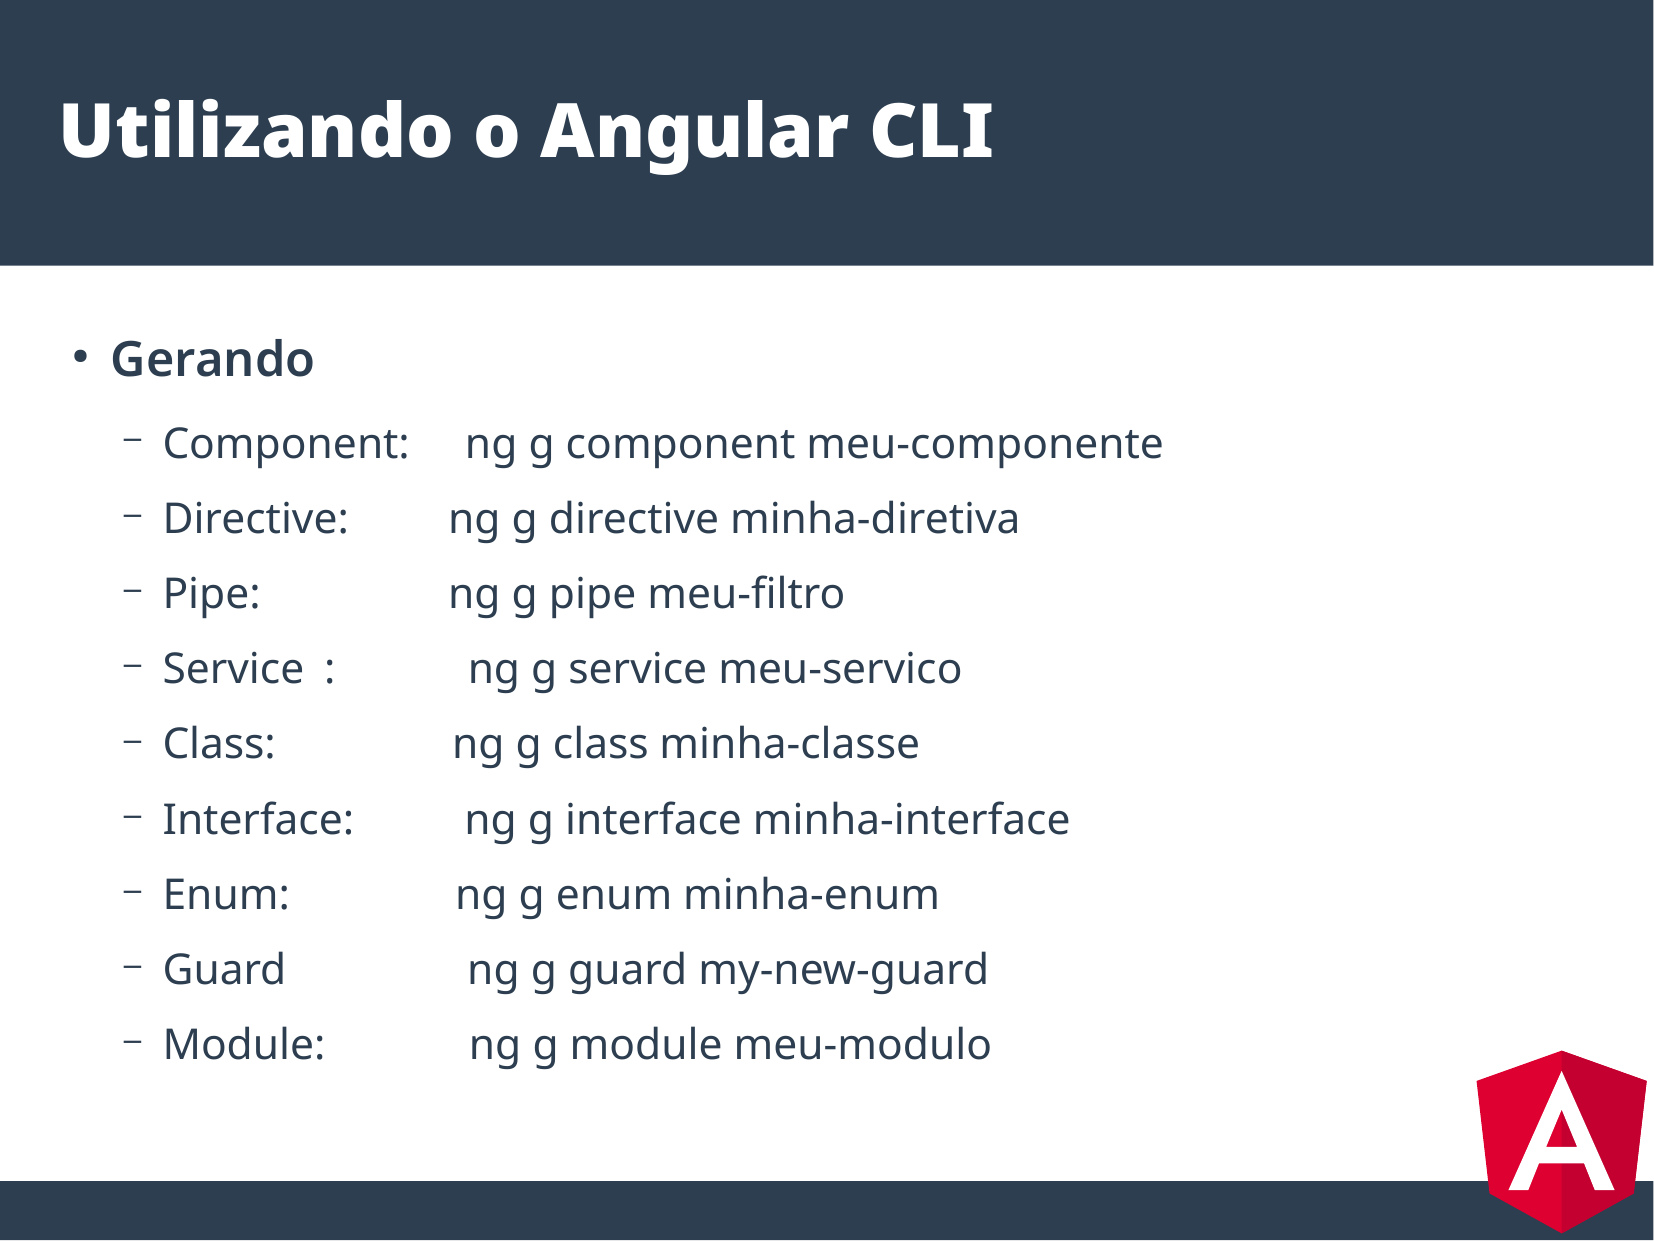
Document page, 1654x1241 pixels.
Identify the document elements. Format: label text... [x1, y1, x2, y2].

title Utilizando o Angular CLI [59, 49, 1595, 207]
picture [1446, 1022, 1654, 1241]
list Gerando Component: ng g component meu-componente Directive: ng g directive minha-diretiva Pipe: ng g pipe meu-filtro Service : ng g service meu-servico Class: ng g class minha-classe Interface: ng g interface minha-interface Enum: ng g enum minha-enum Guard ng g guard my-new-guard Module: ng g module meu-modulo [59, 324, 1595, 1075]
